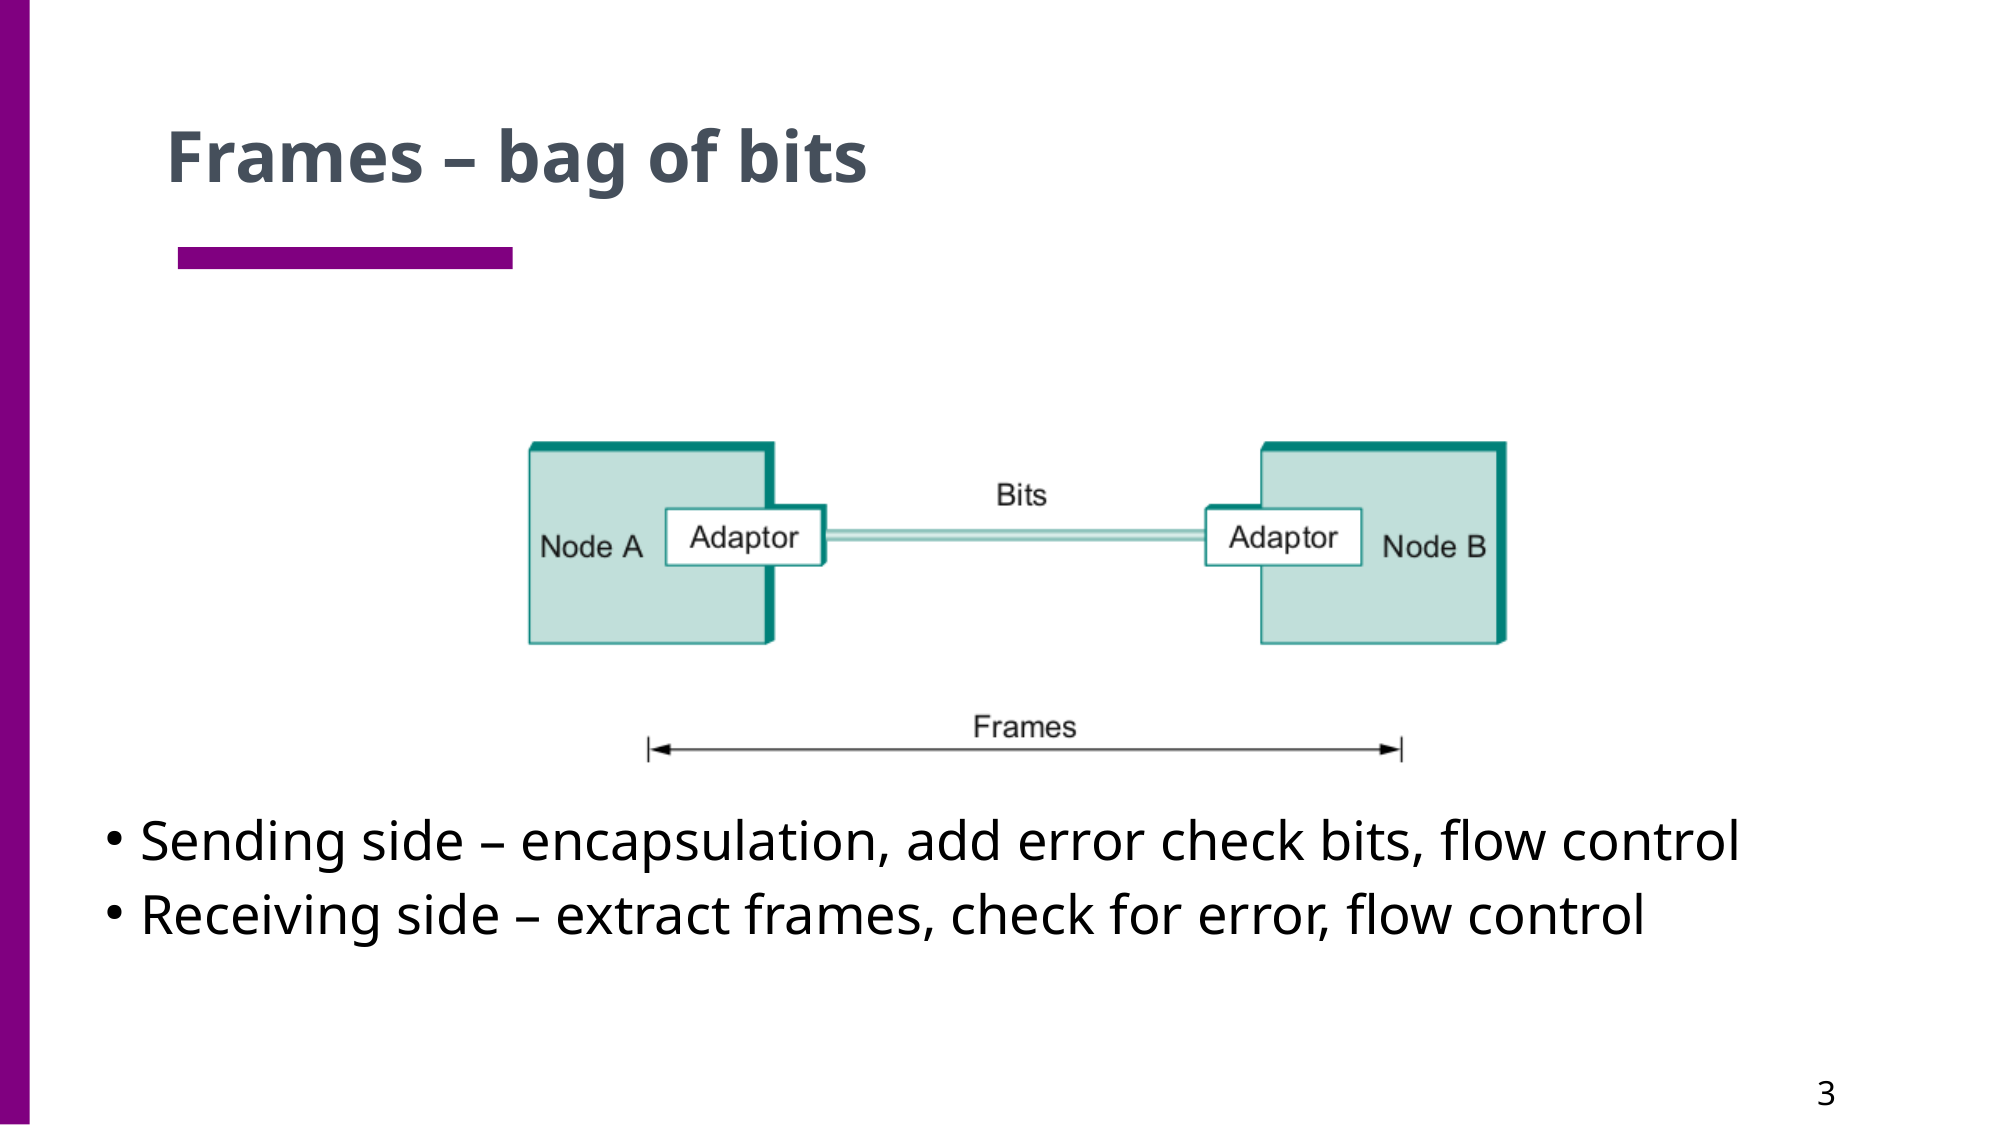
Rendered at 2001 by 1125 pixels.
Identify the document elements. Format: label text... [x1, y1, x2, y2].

text_box Sending side – encapsulation, add error check bits, flow control Receiving side – extract frames, check for error, flow control [90, 795, 1990, 1008]
text_box Frames – bag of bits [151, 0, 1849, 212]
picture [440, 357, 1570, 772]
